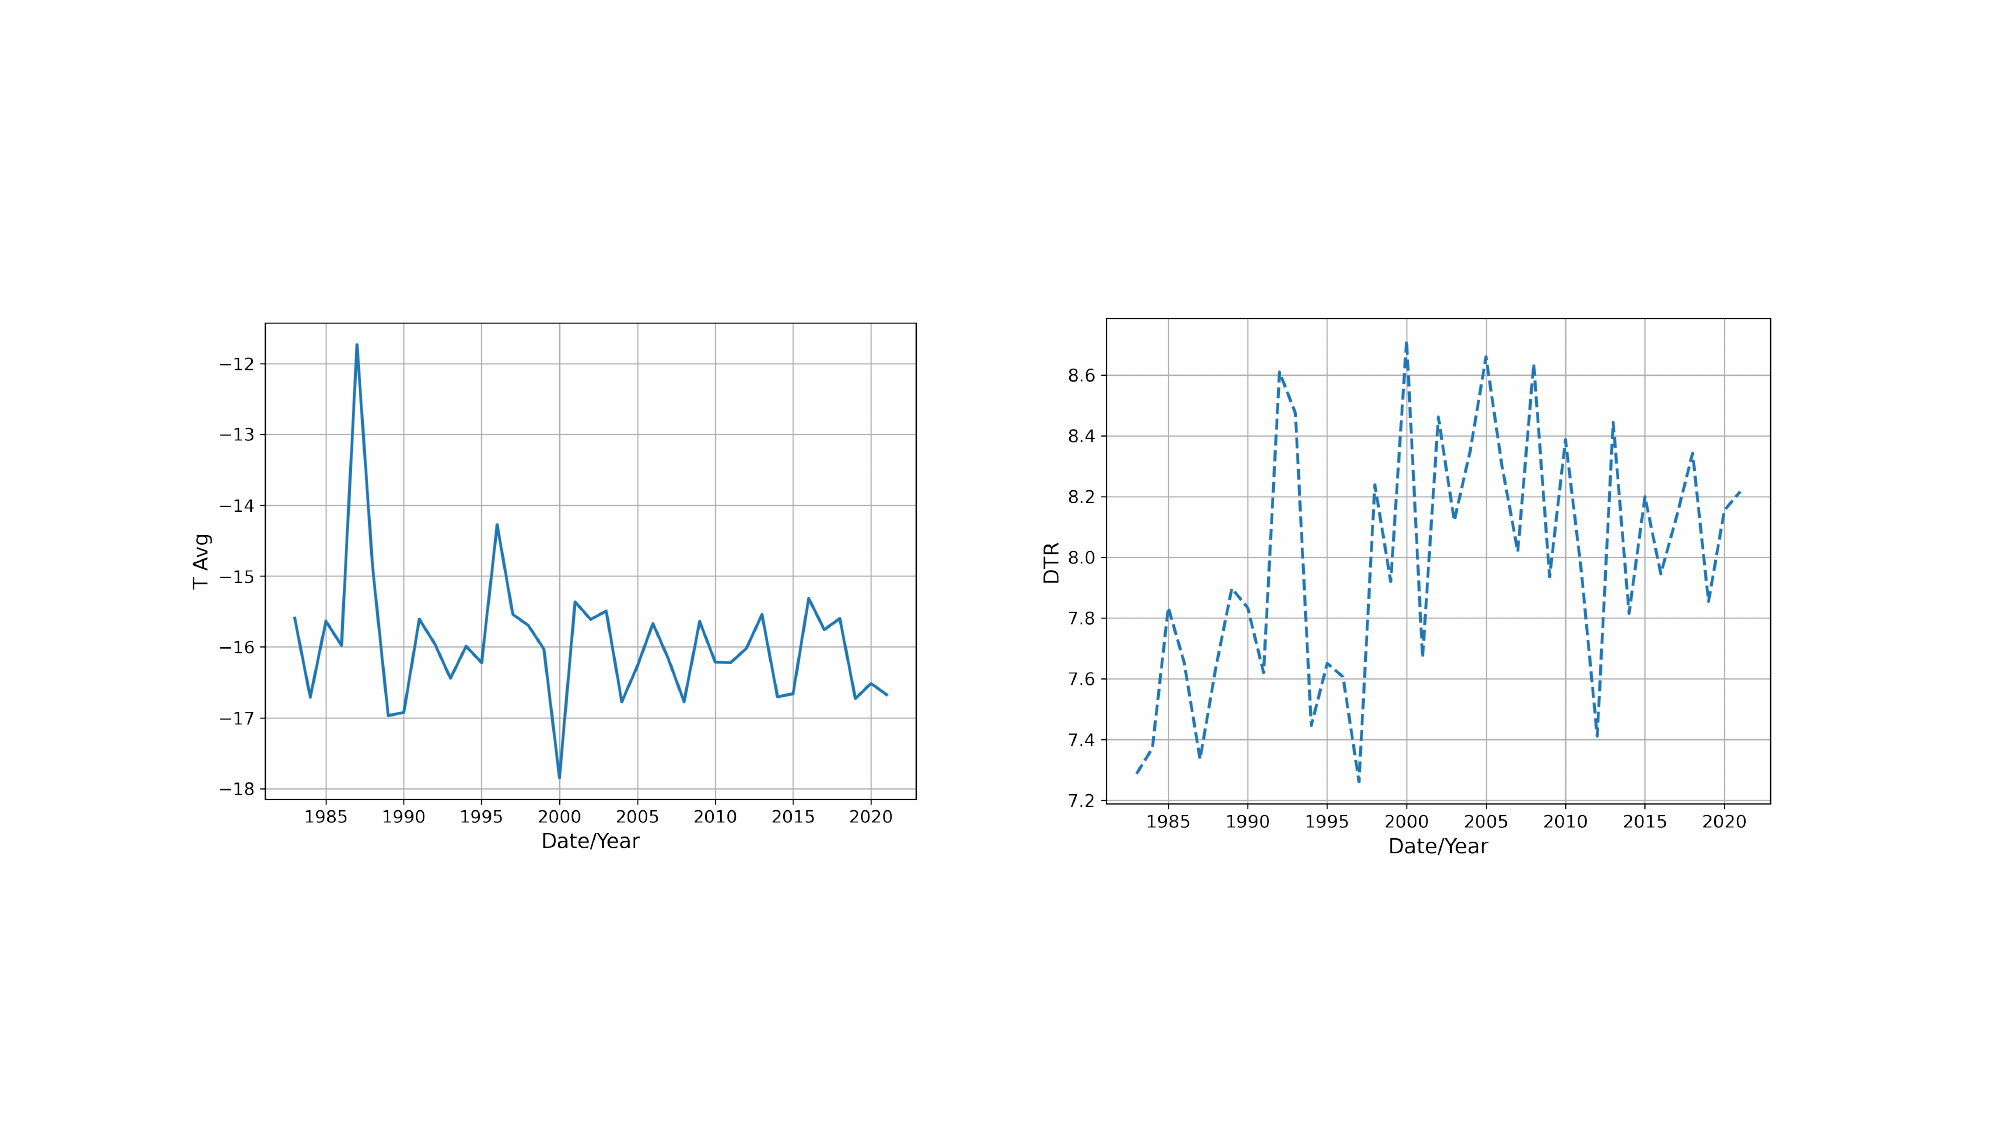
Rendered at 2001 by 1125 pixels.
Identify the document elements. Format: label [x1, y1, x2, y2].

picture [160, 241, 1856, 884]
